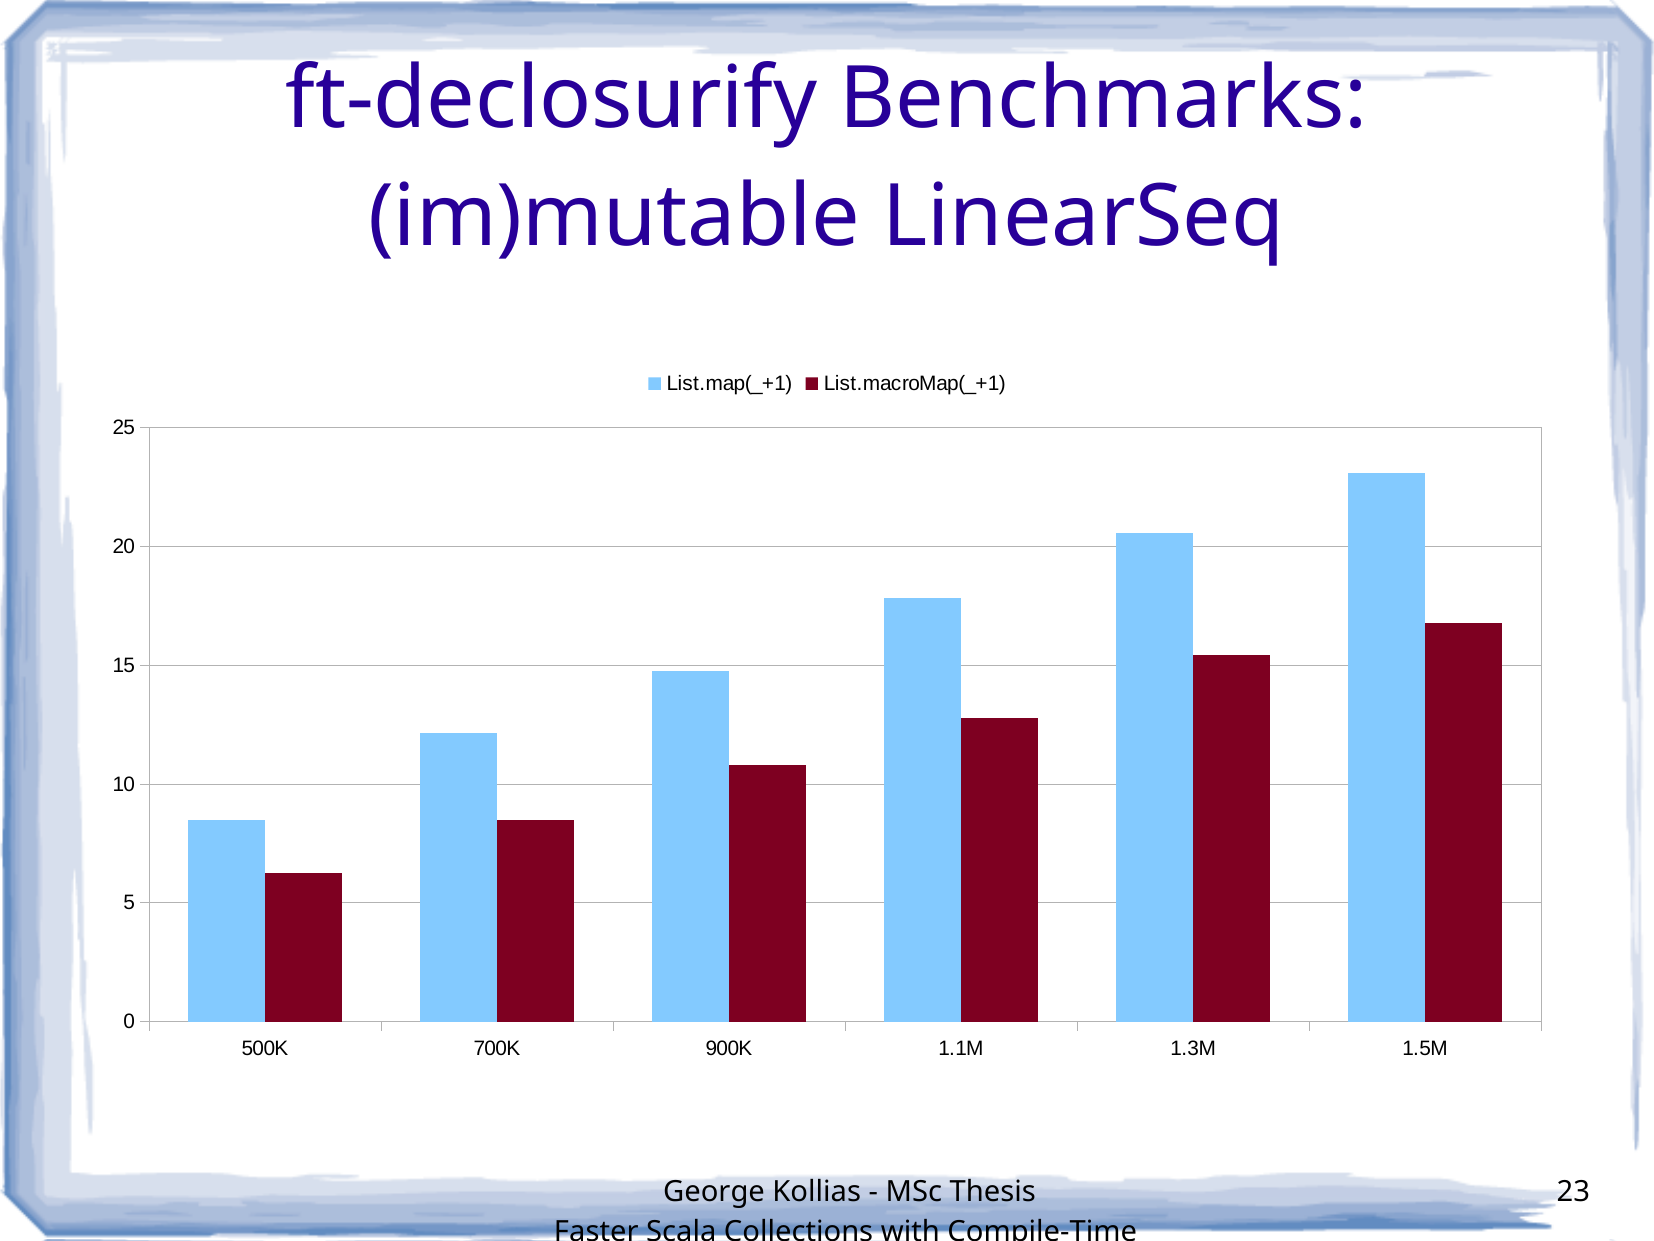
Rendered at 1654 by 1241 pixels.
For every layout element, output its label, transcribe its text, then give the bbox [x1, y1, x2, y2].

chart [82, 355, 1571, 1075]
picture [746, 1227, 755, 1239]
picture [998, 1227, 1005, 1241]
picture [969, 1227, 978, 1239]
picture [0, 0, 1654, 1241]
picture [846, 1227, 854, 1241]
picture [1015, 1227, 1024, 1239]
picture [704, 1233, 711, 1239]
picture [926, 1227, 934, 1241]
picture [888, 1228, 895, 1241]
picture [1108, 1227, 1115, 1241]
picture [779, 1227, 787, 1232]
picture [680, 1233, 687, 1239]
picture [988, 1227, 995, 1241]
picture [1124, 1227, 1132, 1232]
picture [573, 1233, 580, 1239]
picture [827, 1227, 836, 1239]
picture [1098, 1227, 1105, 1241]
picture [1047, 1227, 1055, 1232]
title ft-declosurify Benchmarks: (im)mutable LinearSeq [82, 49, 1571, 257]
picture [614, 1227, 622, 1232]
